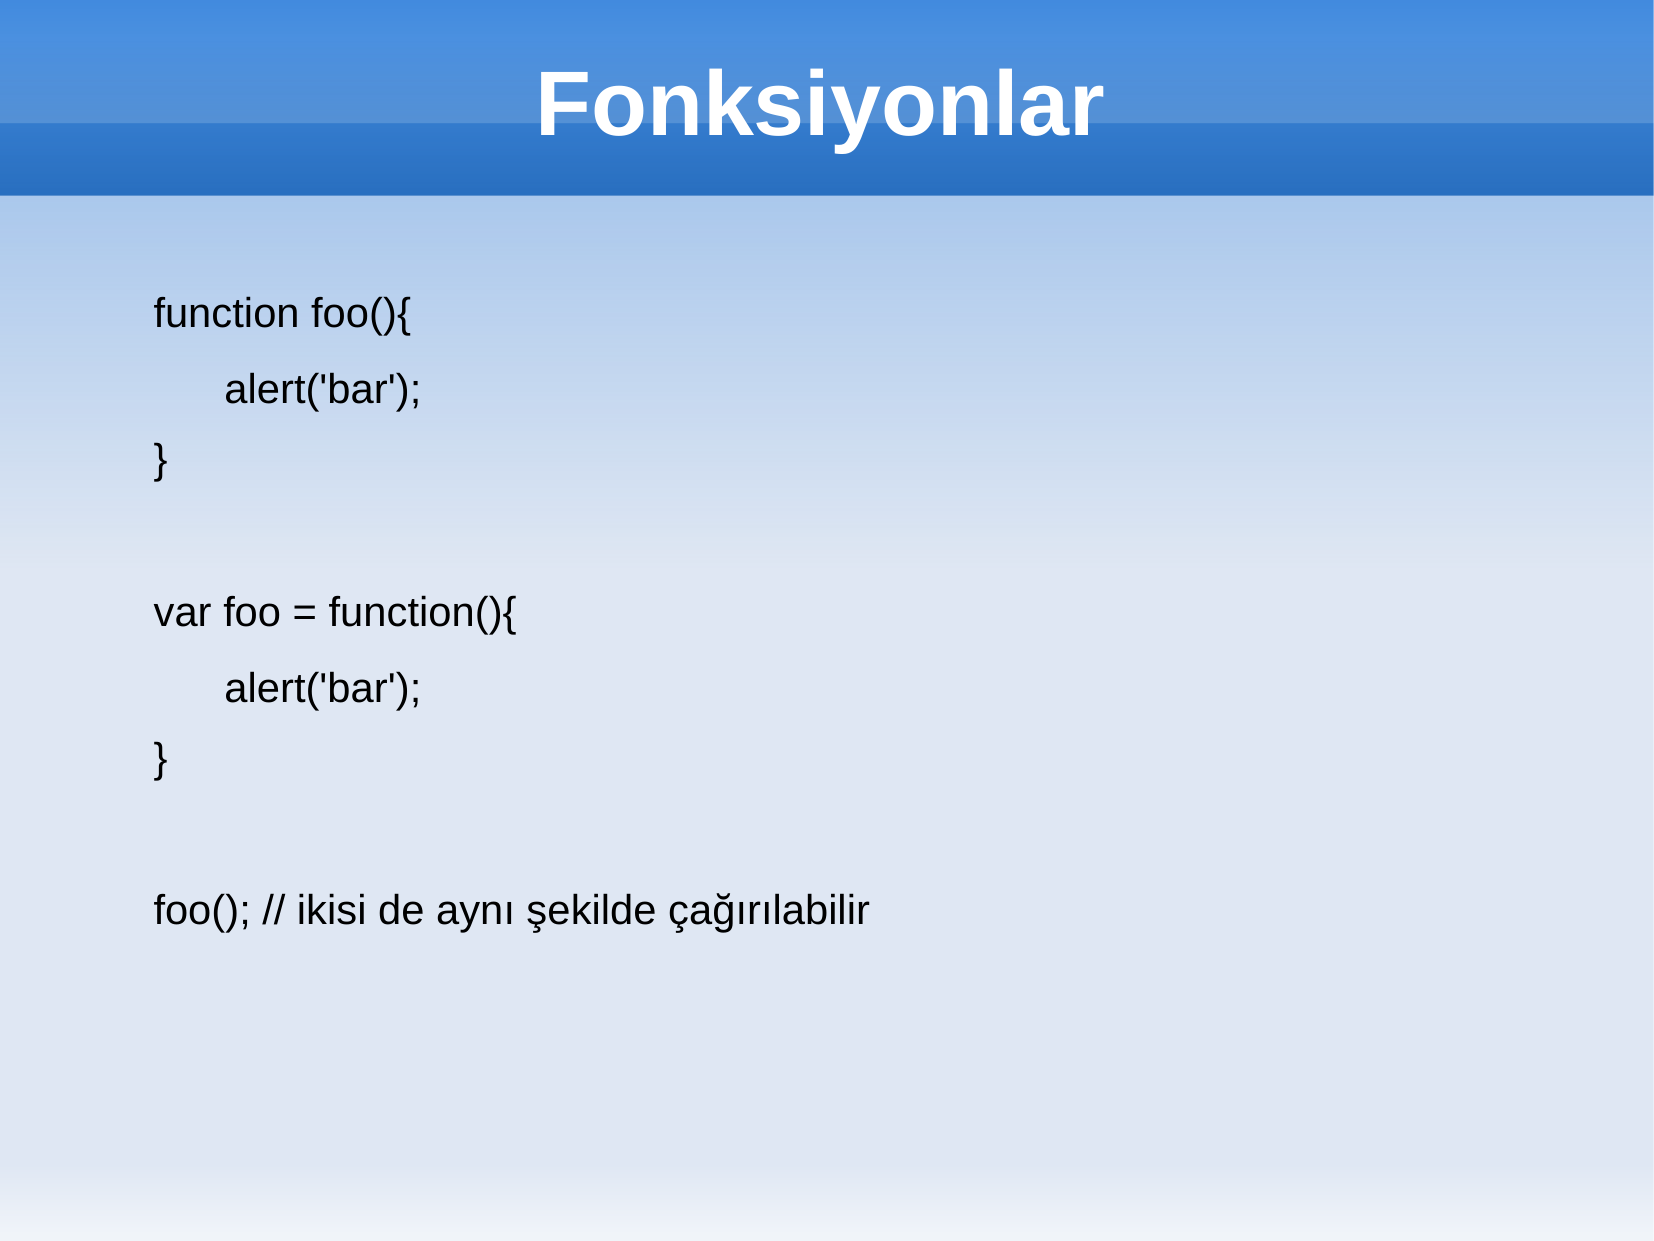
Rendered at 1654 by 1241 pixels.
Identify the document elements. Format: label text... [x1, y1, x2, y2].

title Fonksiyonlar [76, 7, 1565, 200]
picture [0, 0, 1654, 1241]
list function foo(){ alert('bar'); } var foo = function(){ alert('bar'); } foo(); // ikisi de aynı şekilde çağırılabilir [82, 290, 1571, 1094]
